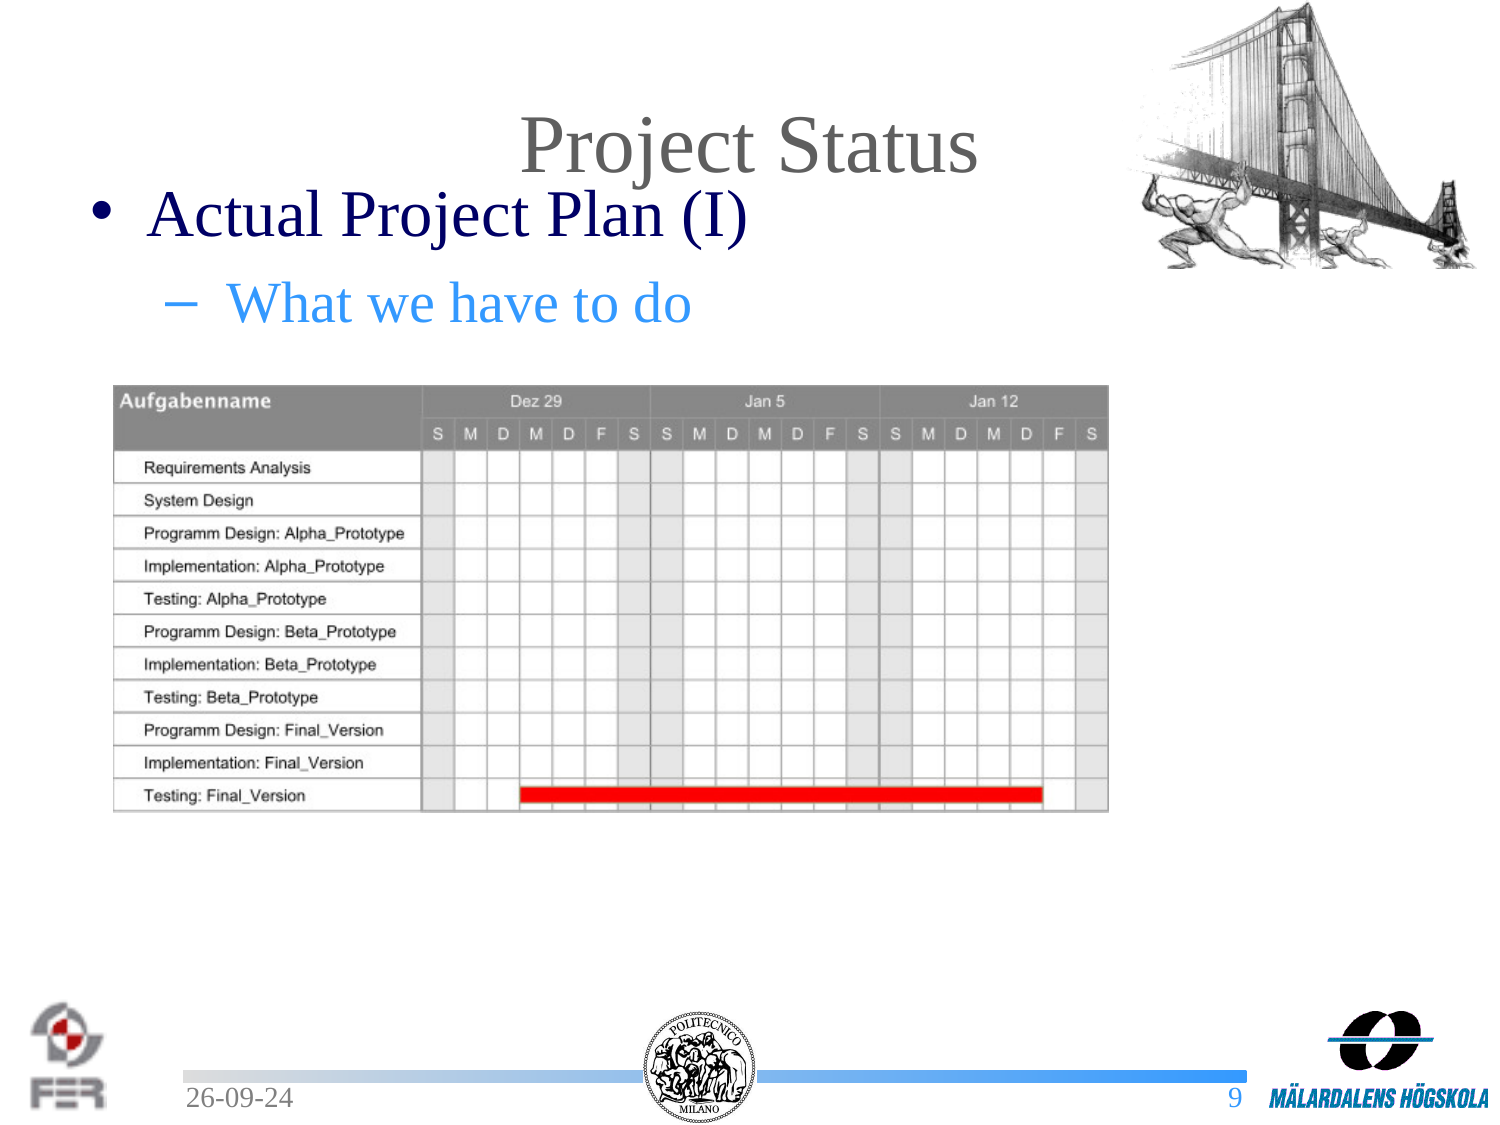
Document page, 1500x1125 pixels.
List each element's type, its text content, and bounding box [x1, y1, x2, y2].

title Project Status [75, 45, 1122, 162]
text_box <numero> [1186, 1070, 1258, 1114]
picture [29, 987, 107, 1125]
picture [113, 385, 1109, 813]
list Actual Project Plan (I) What we have to do [75, 162, 1426, 905]
picture [1122, 0, 1477, 269]
picture [1454, 1091, 1459, 1108]
picture [1435, 1096, 1441, 1104]
picture [1269, 1011, 1488, 1108]
text_box 13-11-06 [171, 1070, 396, 1114]
picture [643, 1011, 757, 1123]
picture [1368, 1093, 1374, 1104]
